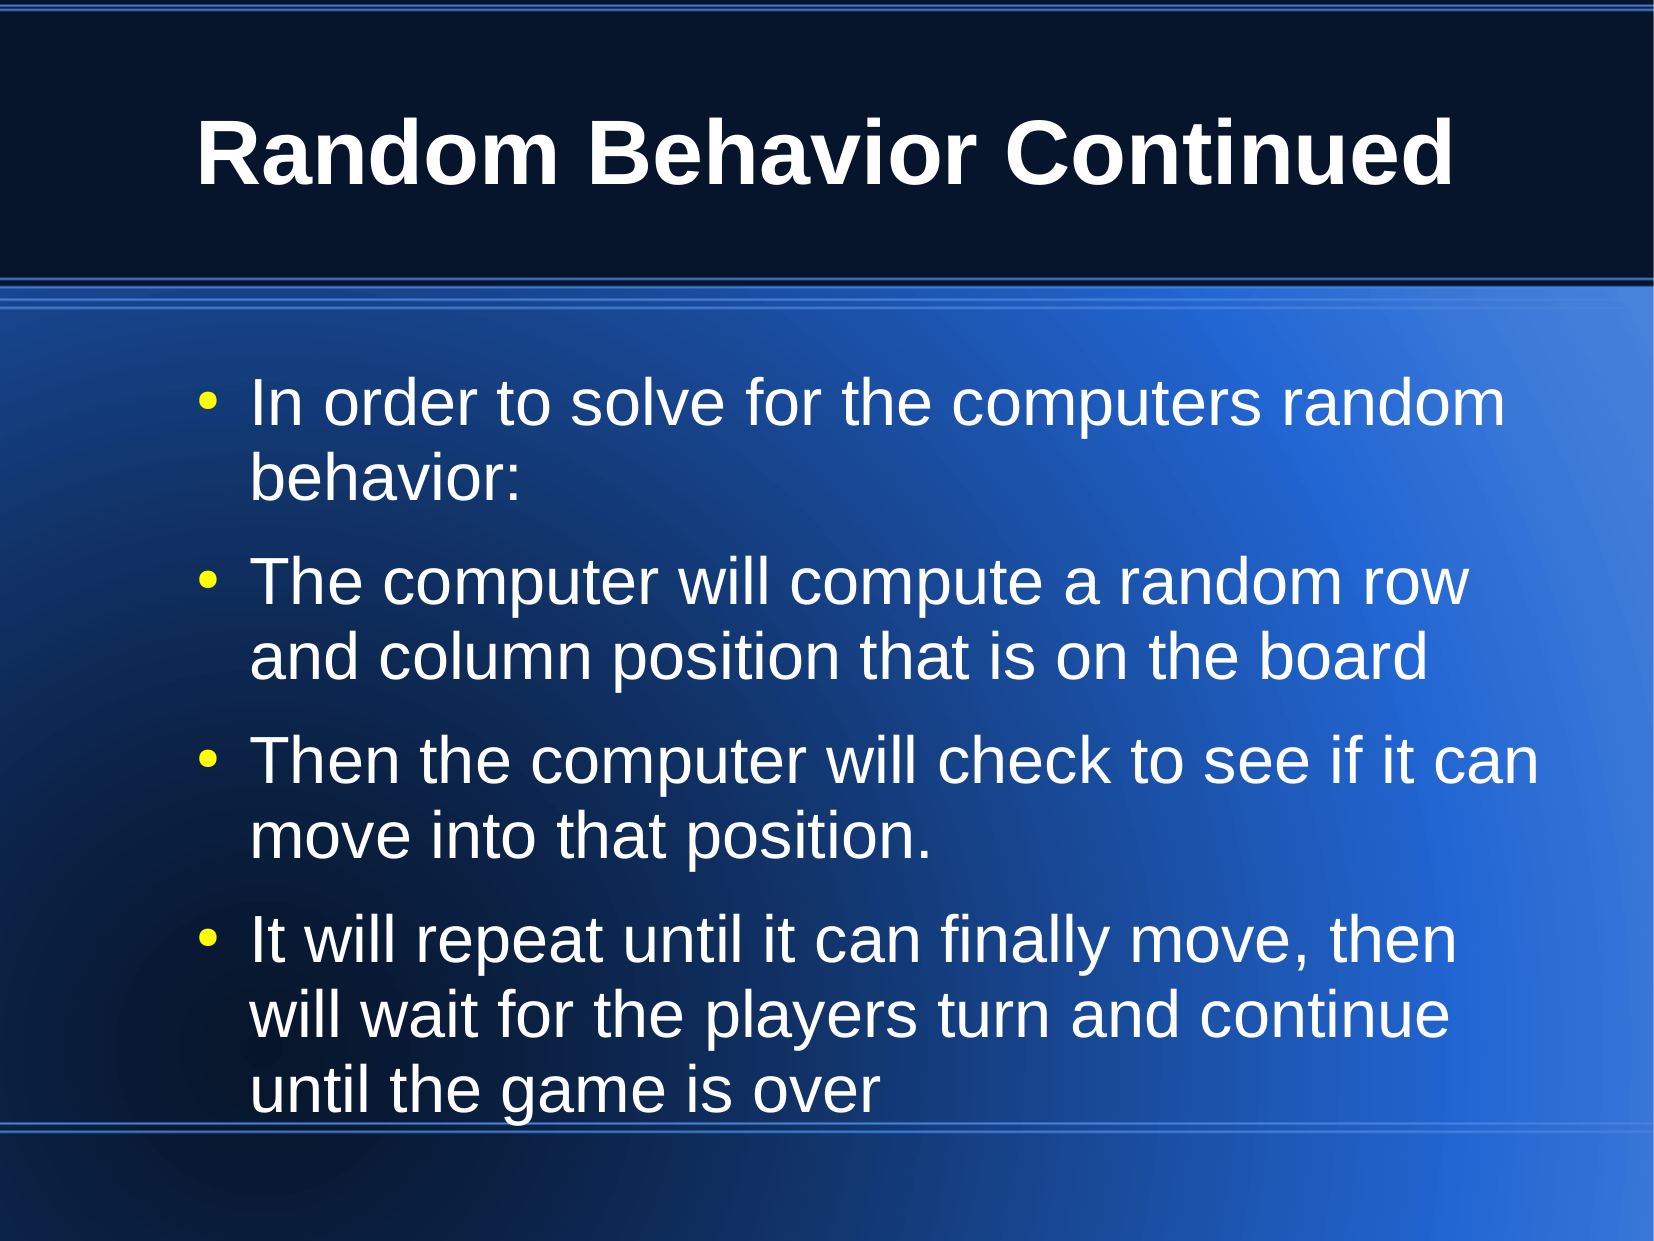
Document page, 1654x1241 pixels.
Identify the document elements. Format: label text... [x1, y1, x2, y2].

picture [0, 0, 1654, 1241]
title Random Behavior Continued [82, 49, 1571, 257]
list In order to solve for the computers random behavior: The computer will compute a random row and column position that is on the board Then the computer will check to see if it can move into that position. It will repeat until it can finally move, then will wait for the players turn and continue until the game is over [178, 364, 1570, 1147]
